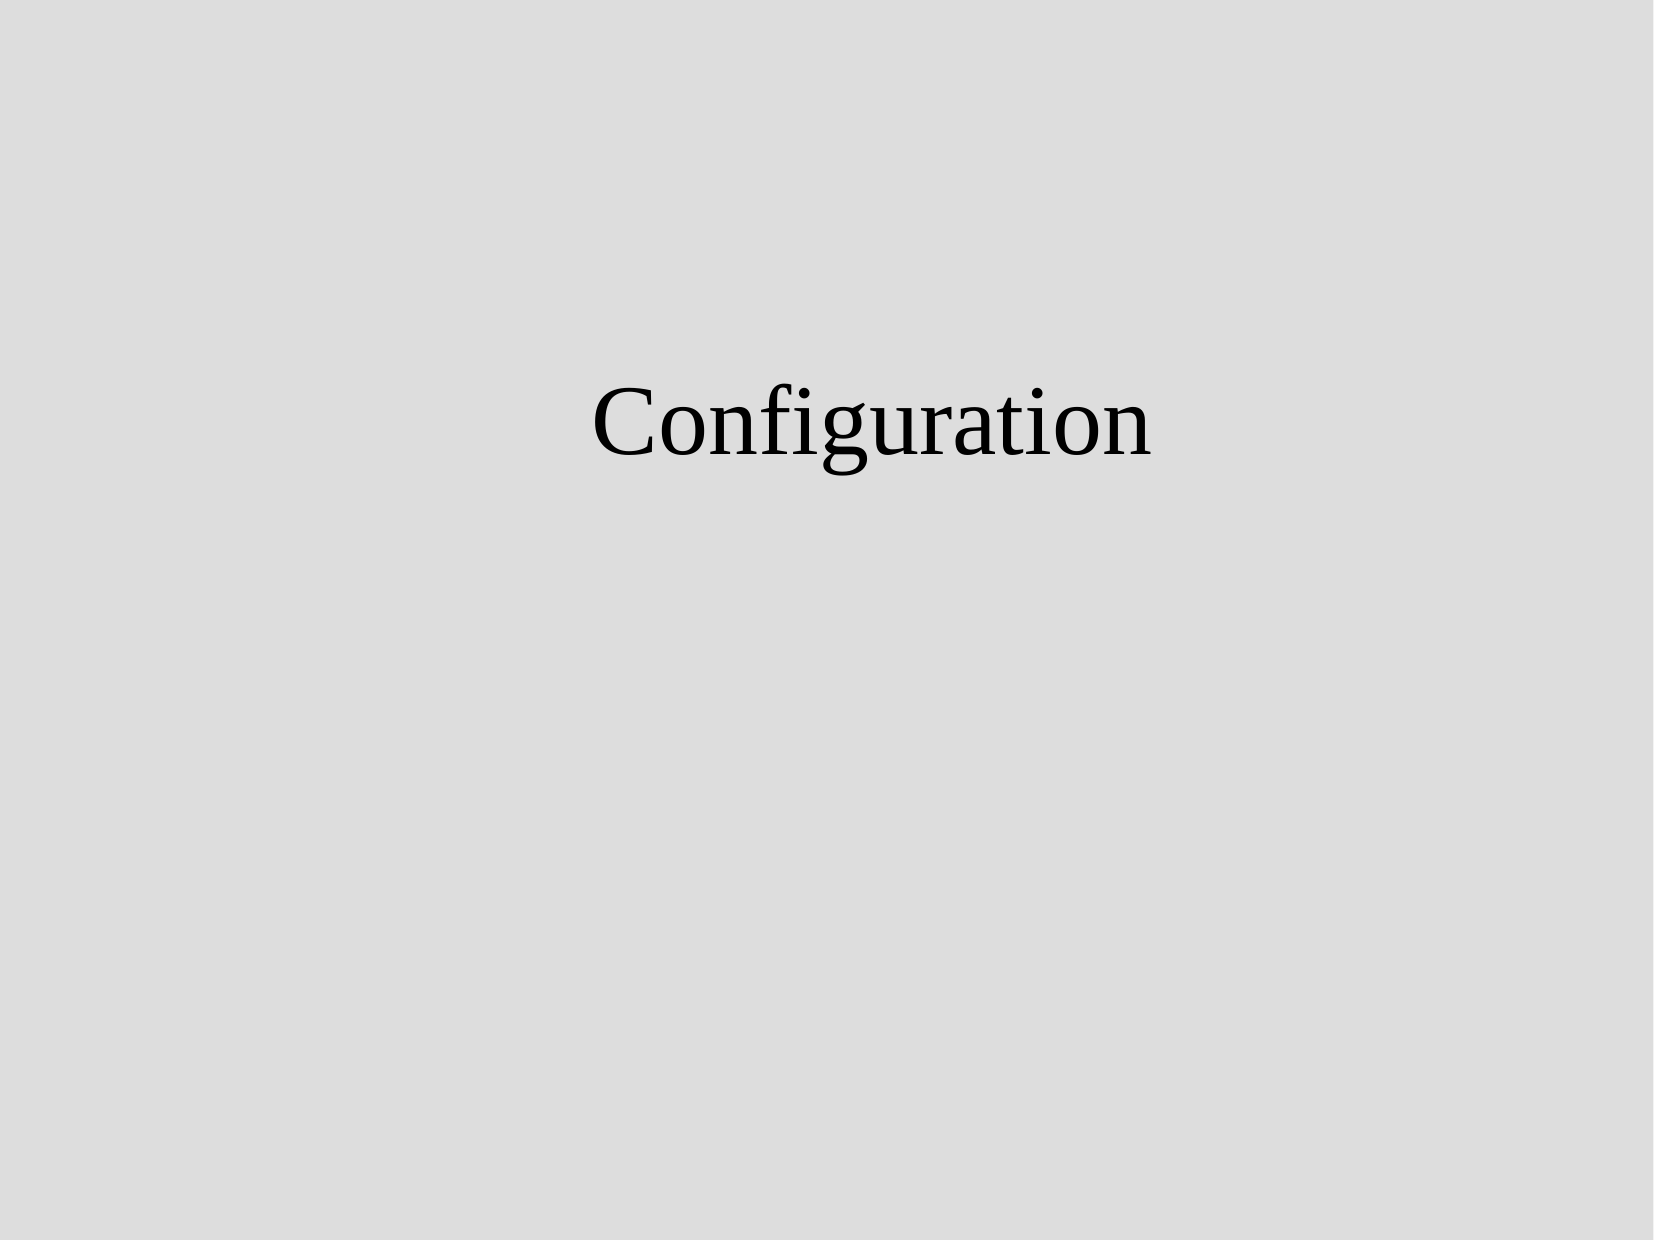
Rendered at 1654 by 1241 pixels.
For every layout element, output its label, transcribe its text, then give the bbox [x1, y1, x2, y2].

text_box Configuration [271, 357, 1473, 484]
subtitle [82, 49, 1571, 1010]
